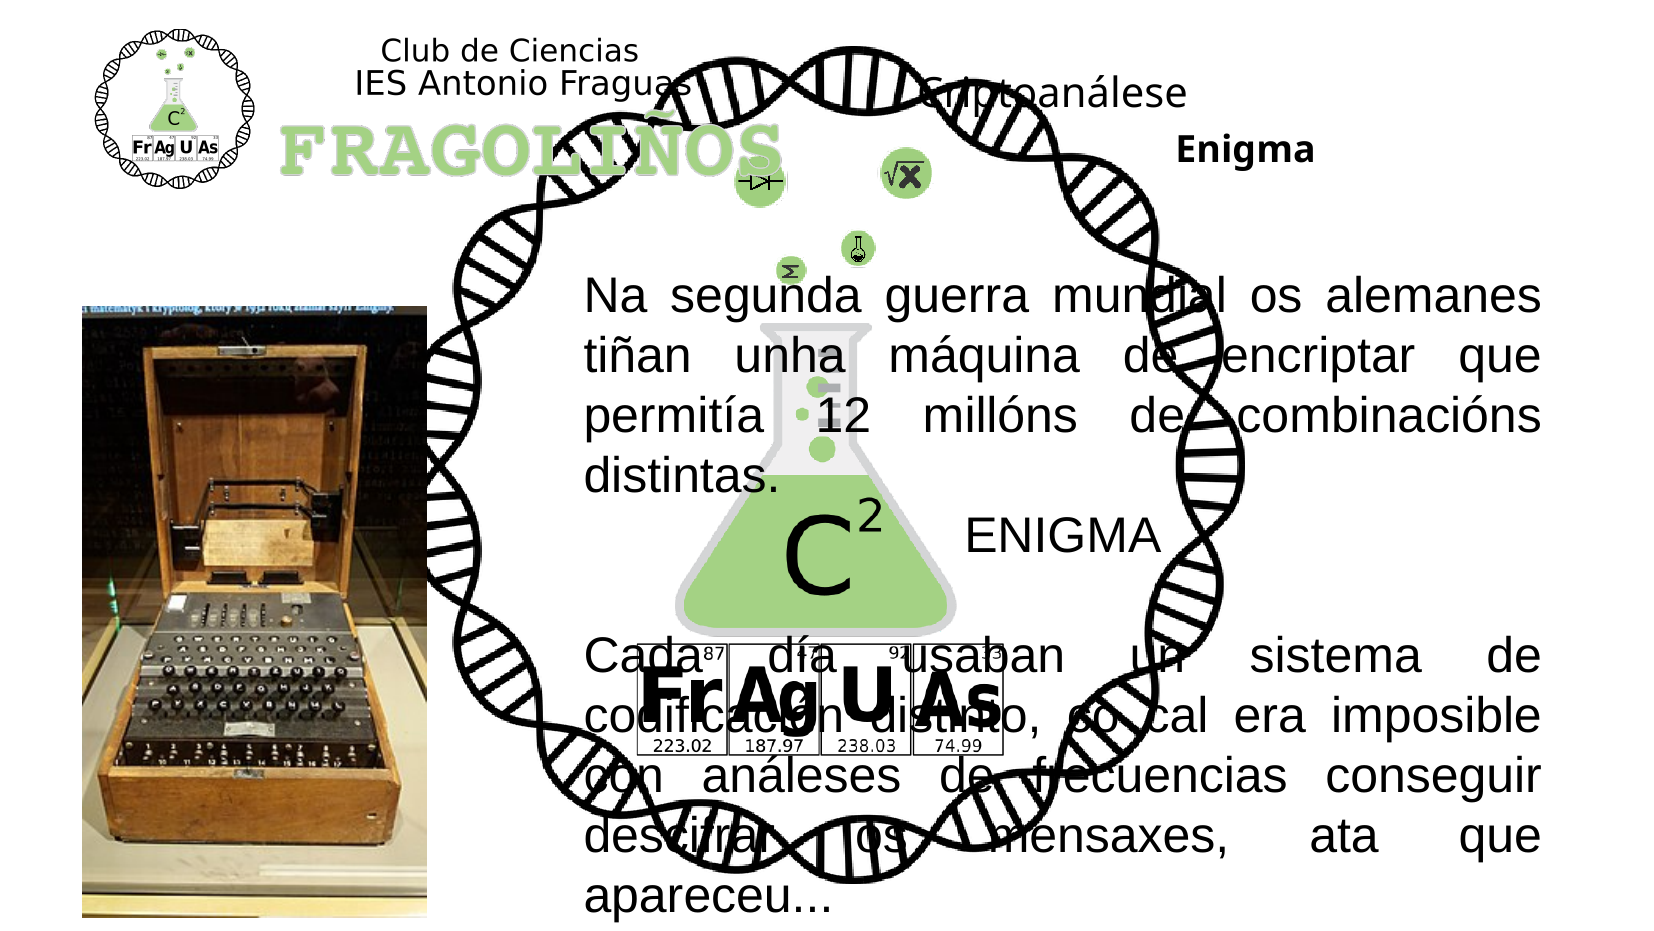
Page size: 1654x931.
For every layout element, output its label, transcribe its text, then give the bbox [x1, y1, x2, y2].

text_box Criptoanálese [902, 58, 1589, 118]
text_box Enigma [902, 118, 1589, 178]
text_box Na segunda guerra mundial os alemanes tiñan unha máquina de encriptar que permitía 12 millóns de combinacións distintas. ENIGMA Cada día usaban un sistema de codificación distinto, co cal era imposible con análeses de frecuencias conseguir descifrar os mensaxes, ata que apareceu... [493, 247, 1558, 806]
picture [82, 29, 1245, 918]
